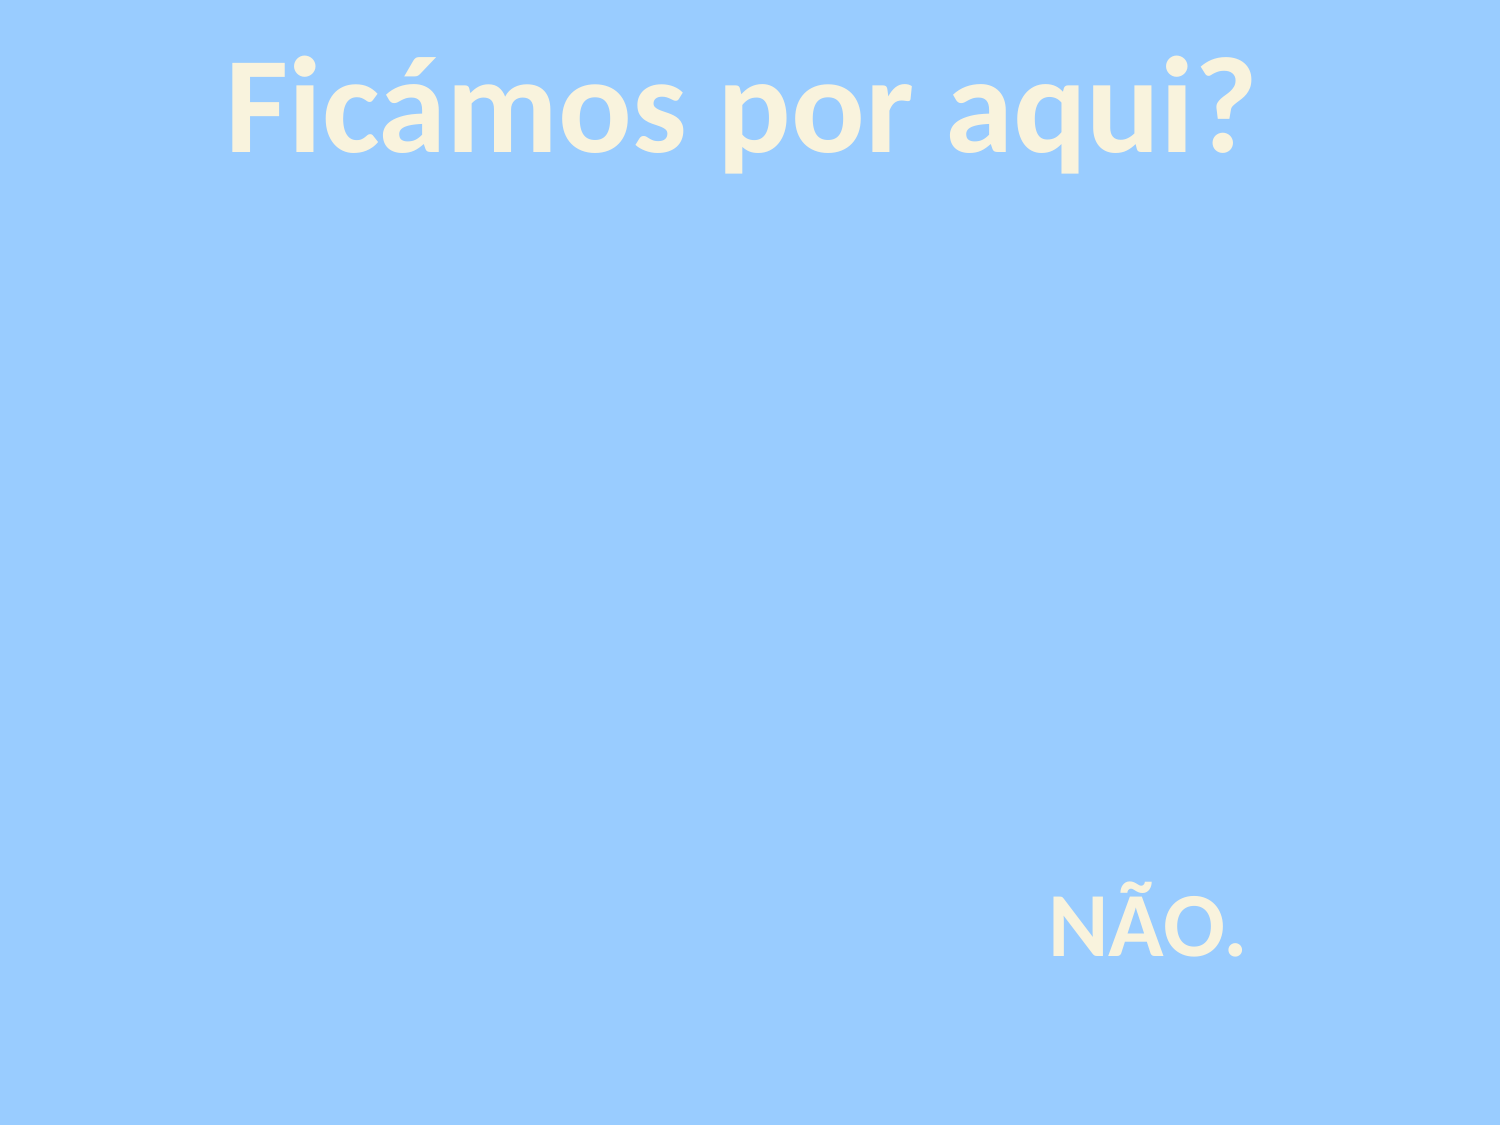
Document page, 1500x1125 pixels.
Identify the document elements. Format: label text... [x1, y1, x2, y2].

title Ficámos por aqui? [67, 0, 1418, 353]
text_box NÃO. [1033, 850, 1388, 983]
